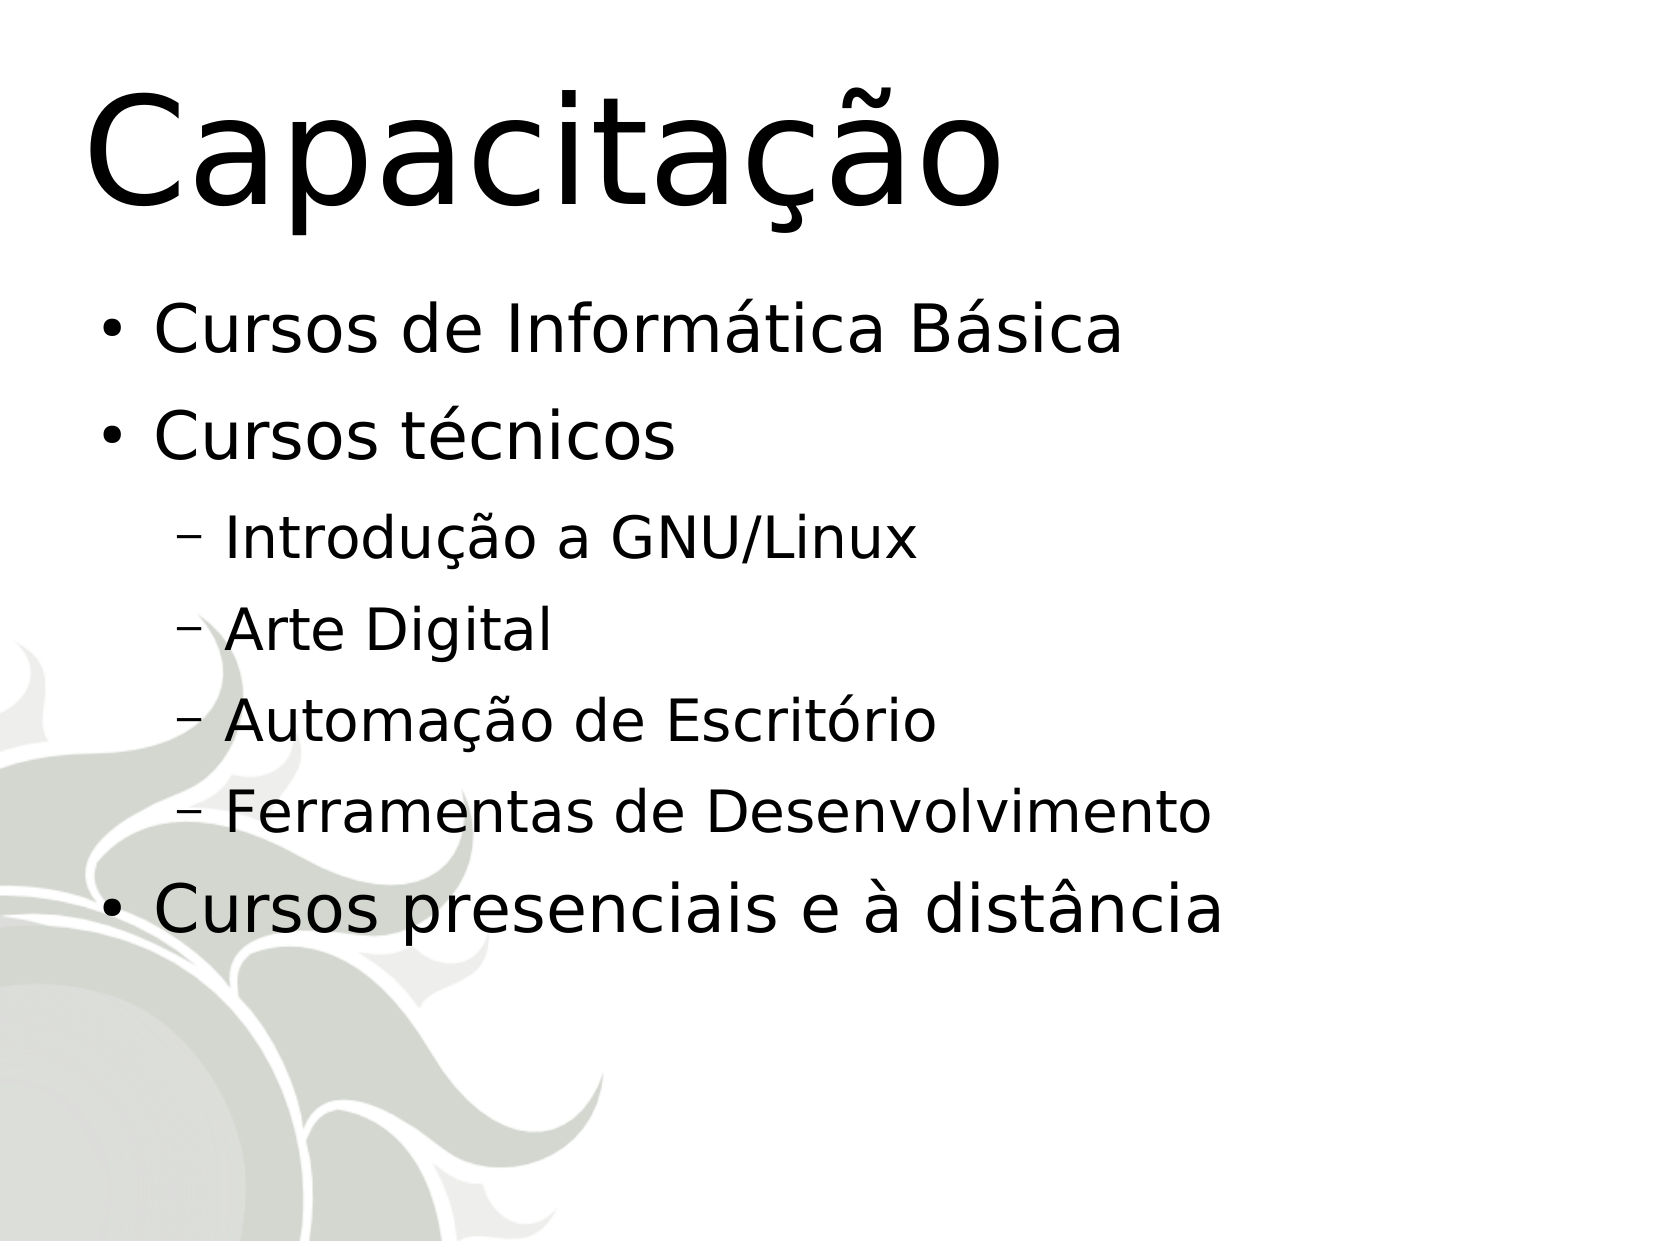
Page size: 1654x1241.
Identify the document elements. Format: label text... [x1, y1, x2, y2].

list Cursos de Informática Básica Cursos técnicos Introdução a GNU/Linux Arte Digital Automação de Escritório Ferramentas de Desenvolvimento Cursos presenciais e à distância [82, 290, 1571, 1094]
title Capacitação [82, 49, 1571, 257]
picture [0, 555, 644, 1241]
